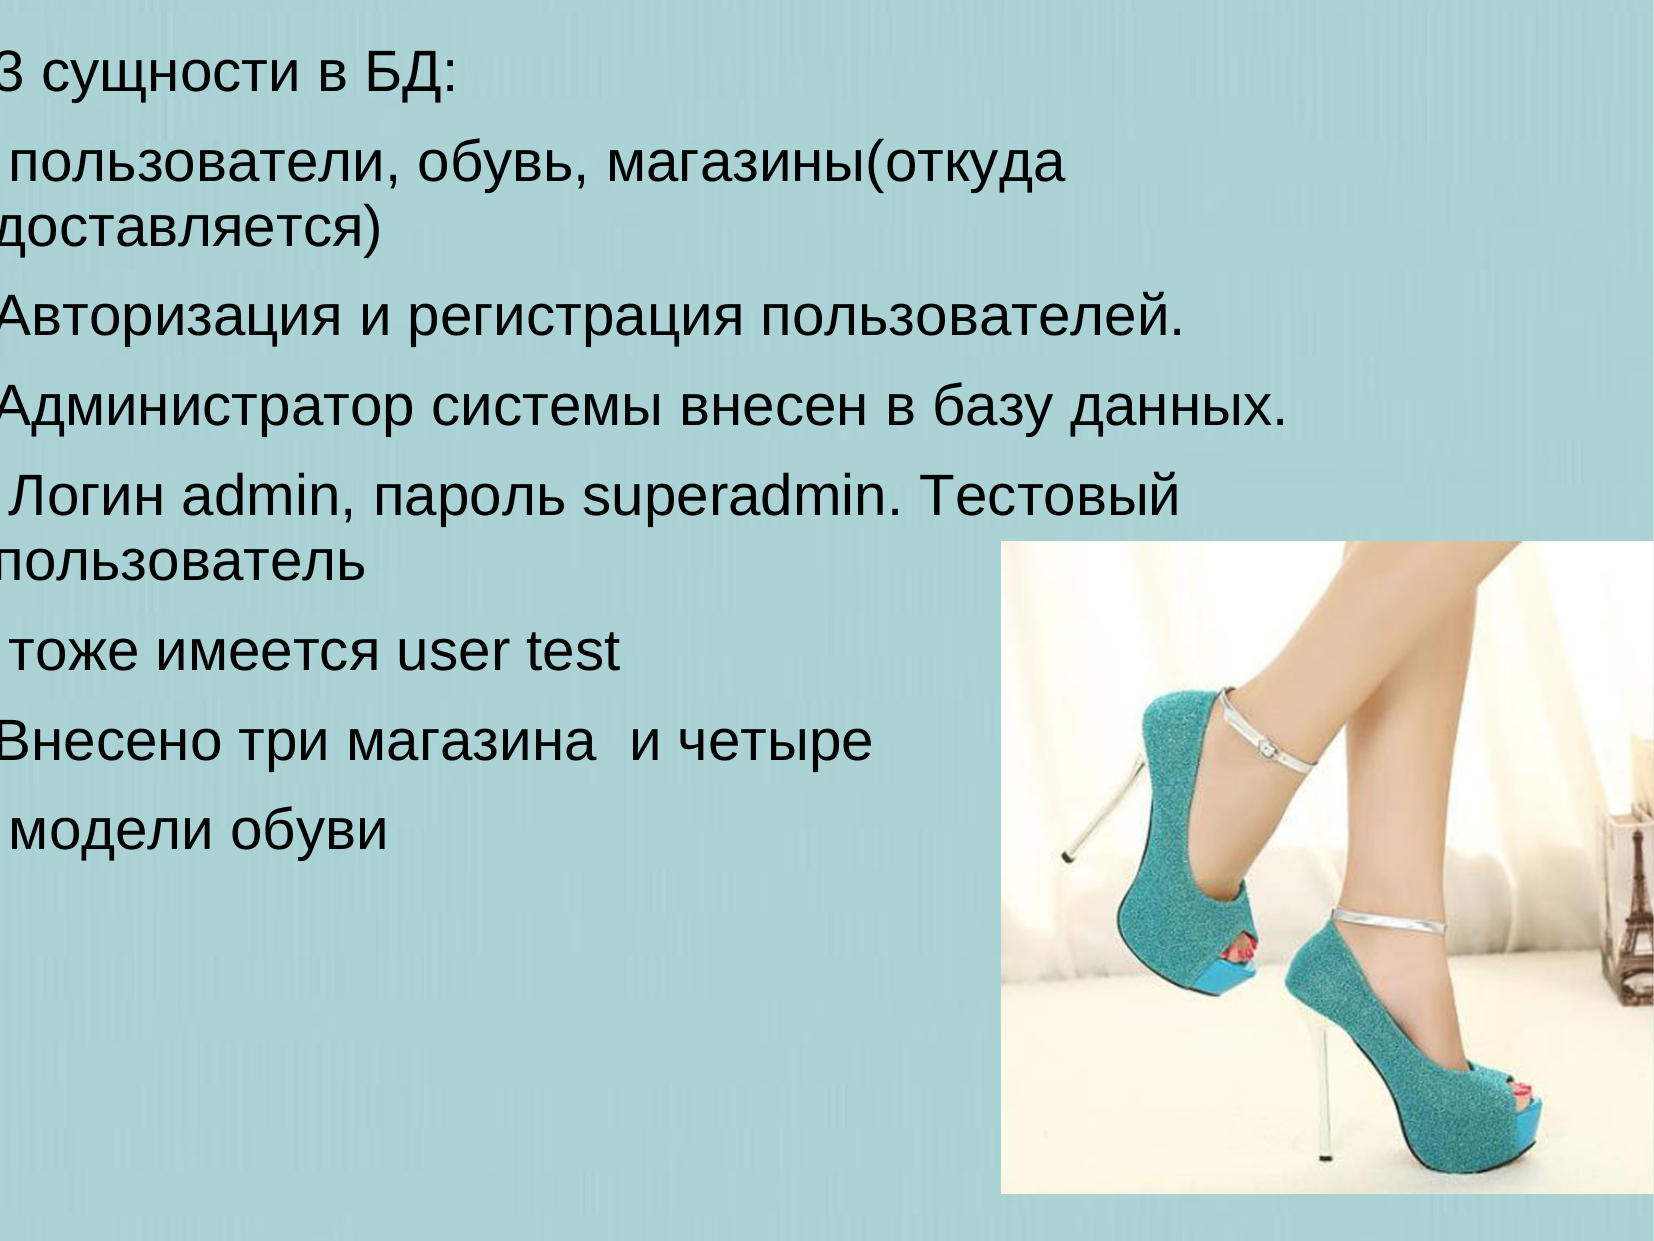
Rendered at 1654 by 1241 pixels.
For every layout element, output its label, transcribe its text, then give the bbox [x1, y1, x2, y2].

picture [0, 0, 1654, 1241]
text_box 3 сущности в БД: пользователи, обувь, магазины(откуда доставляется) Авторизация и регистрация пользователей. Администратор системы внесен в базу данных. Логин admin, пароль superadmin. Тестовый пользователь тоже имеется user test Внесено три магазина и четыре модели обуви [0, 31, 1337, 1036]
